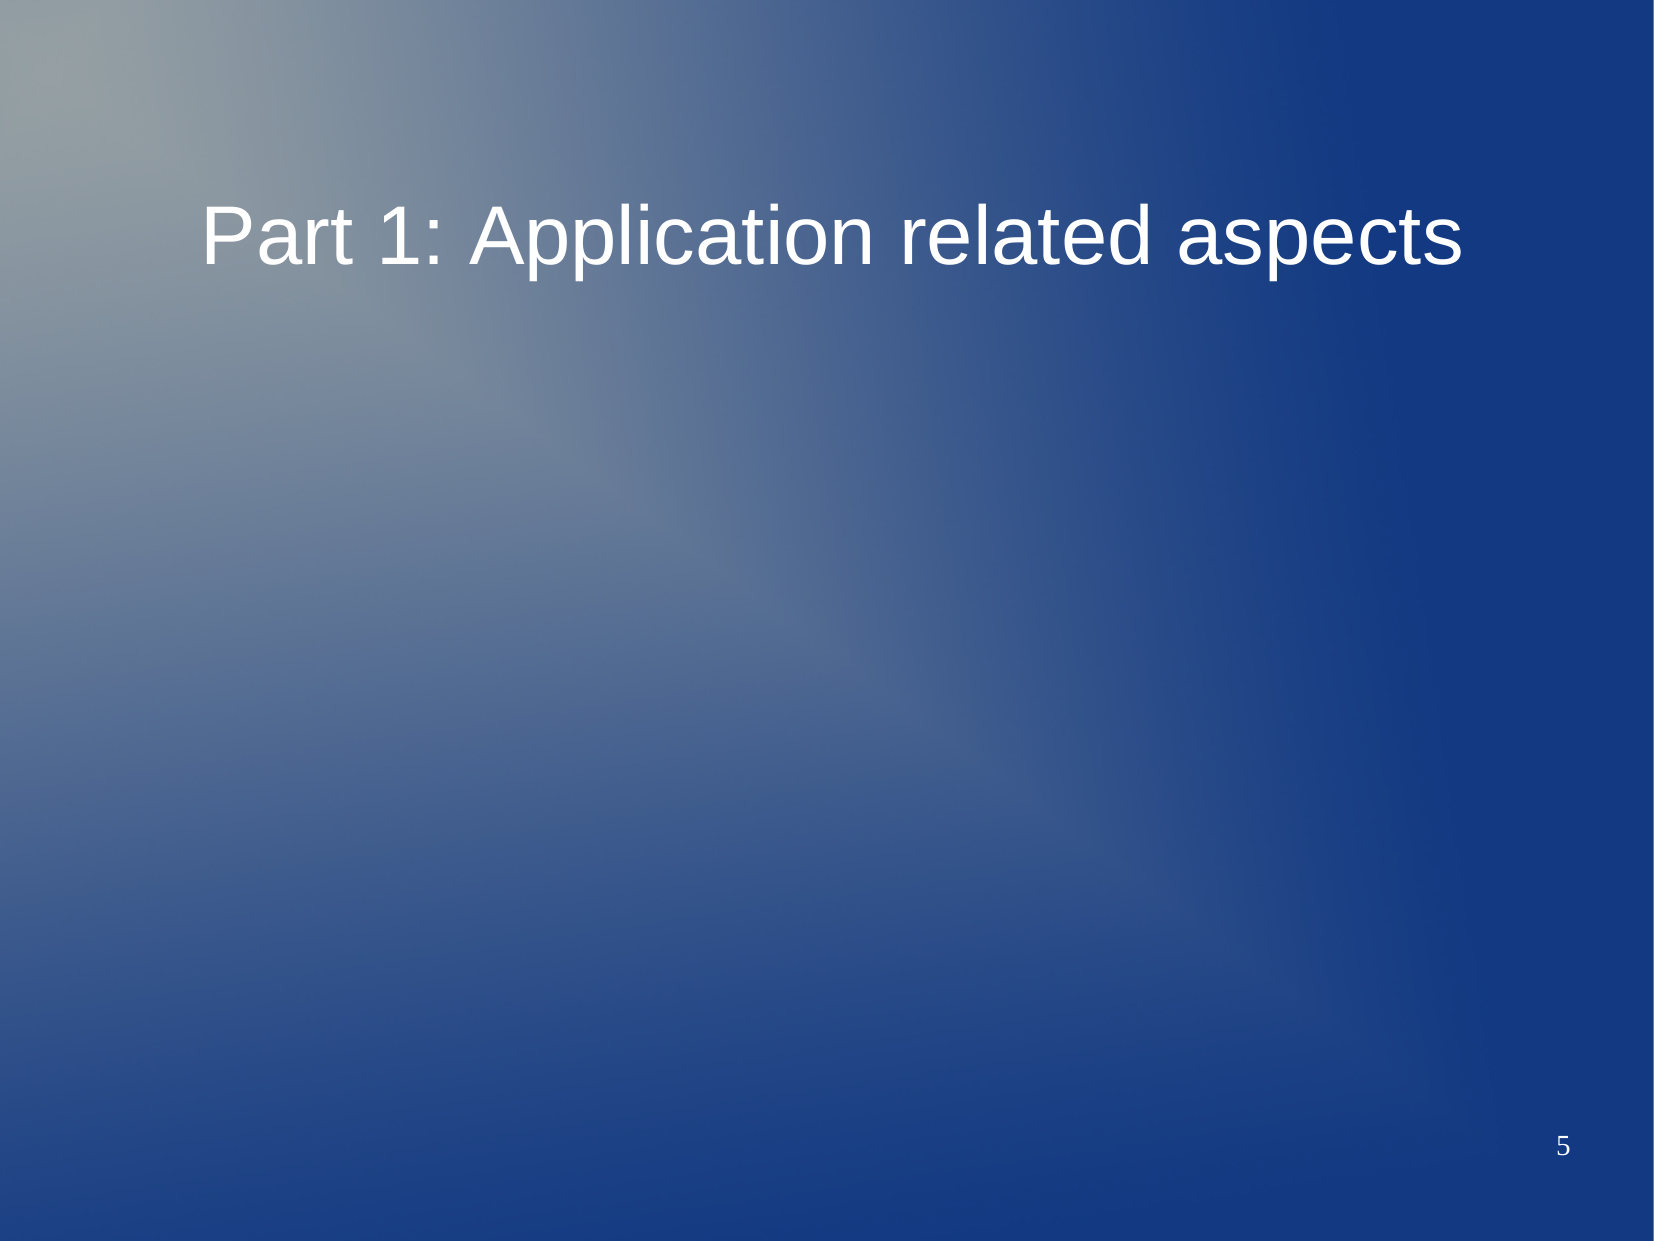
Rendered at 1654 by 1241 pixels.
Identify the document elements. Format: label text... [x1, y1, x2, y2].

title Part 1: Application related aspects [88, 147, 1577, 325]
picture [0, 0, 1654, 1241]
